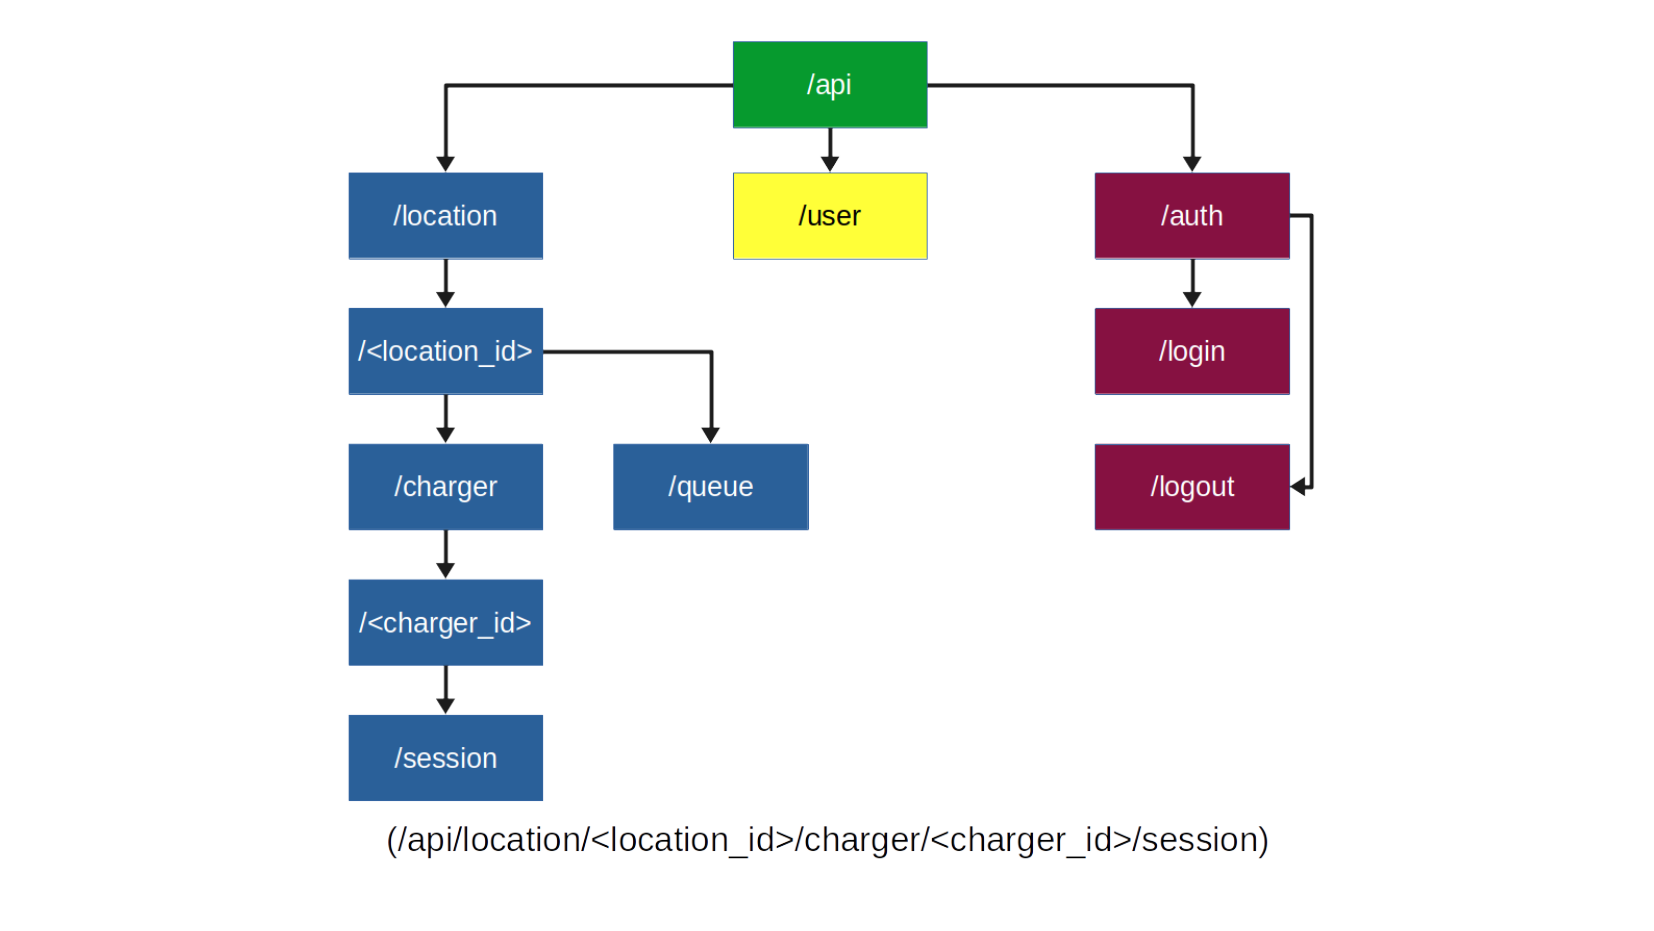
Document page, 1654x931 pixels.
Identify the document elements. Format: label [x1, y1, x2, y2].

picture [260, 37, 1406, 922]
